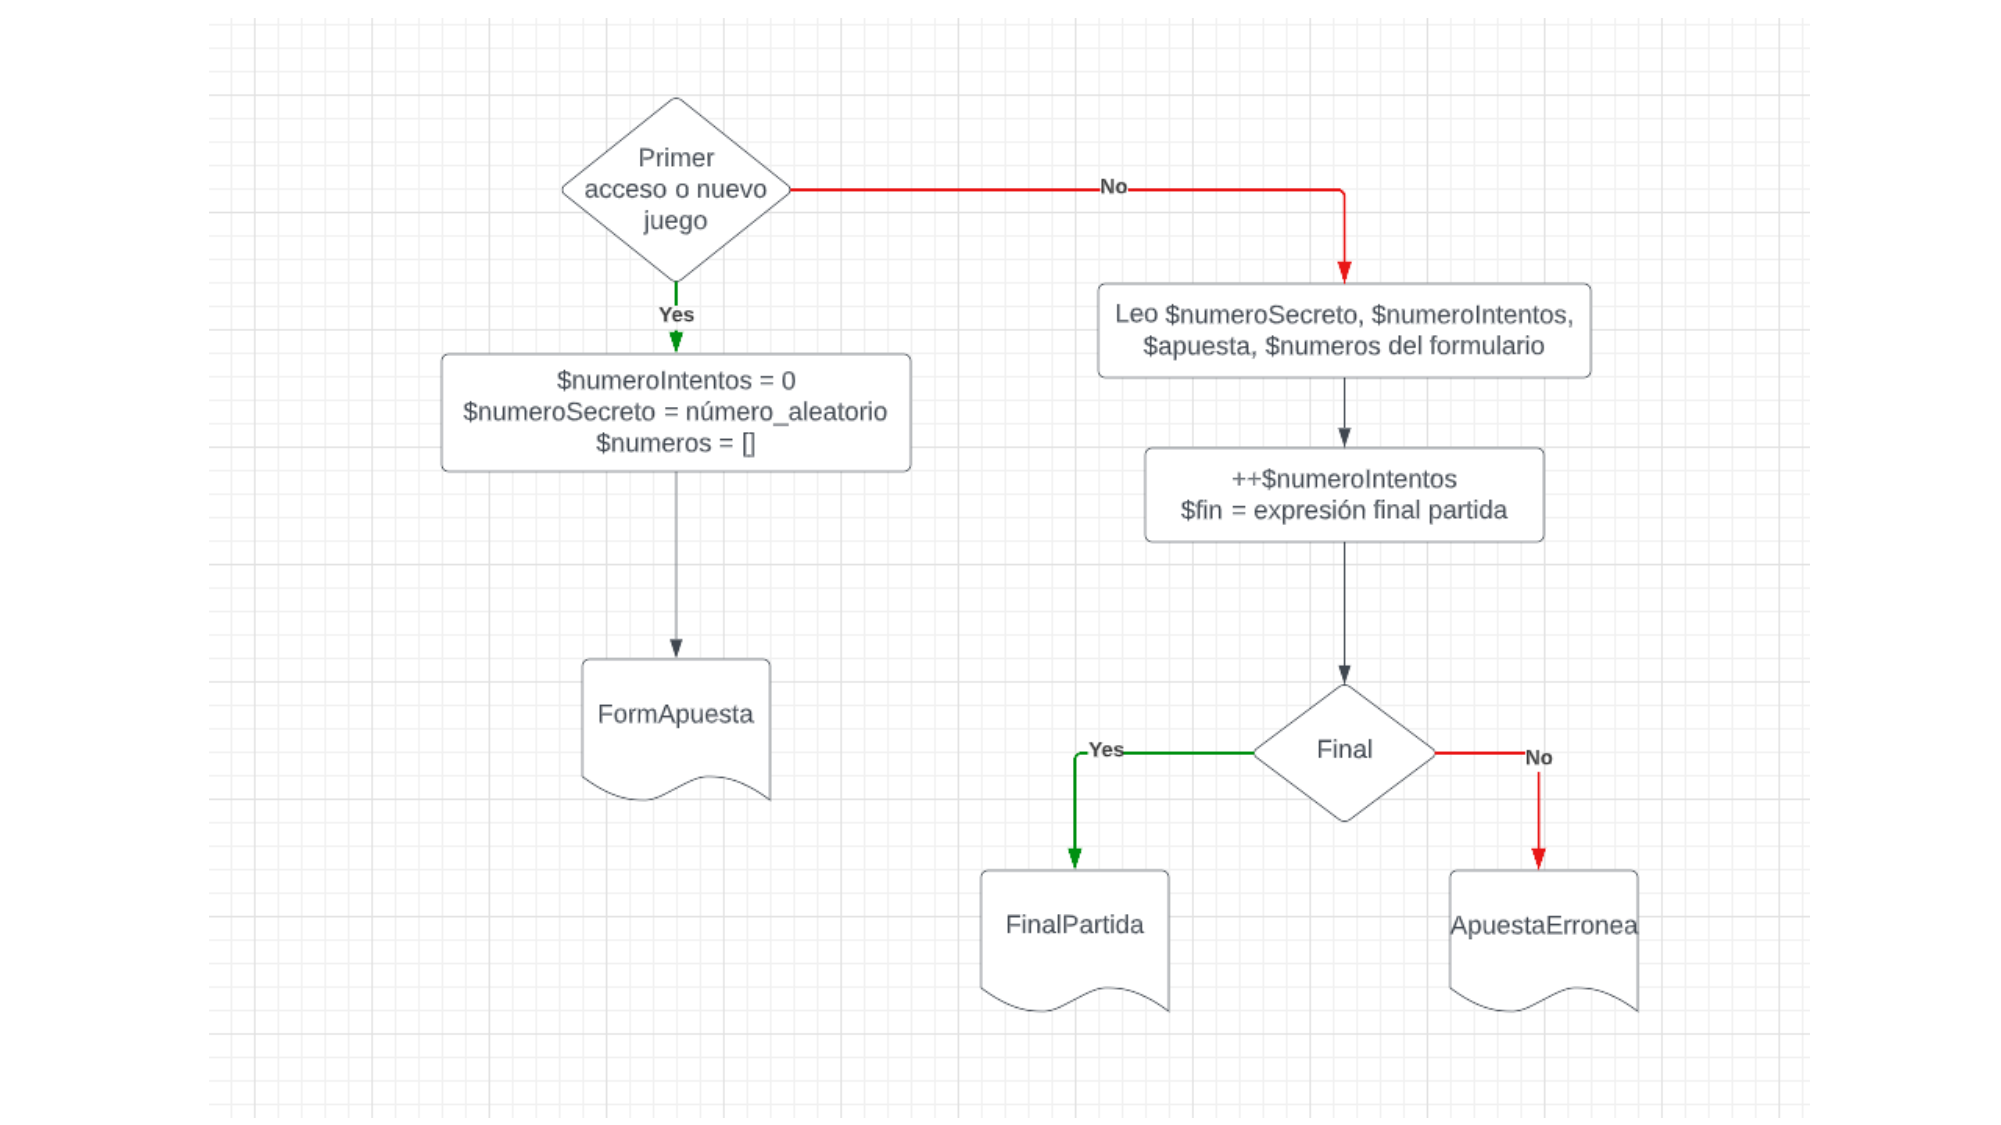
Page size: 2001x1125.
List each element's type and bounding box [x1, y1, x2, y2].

picture [209, 18, 1810, 1118]
